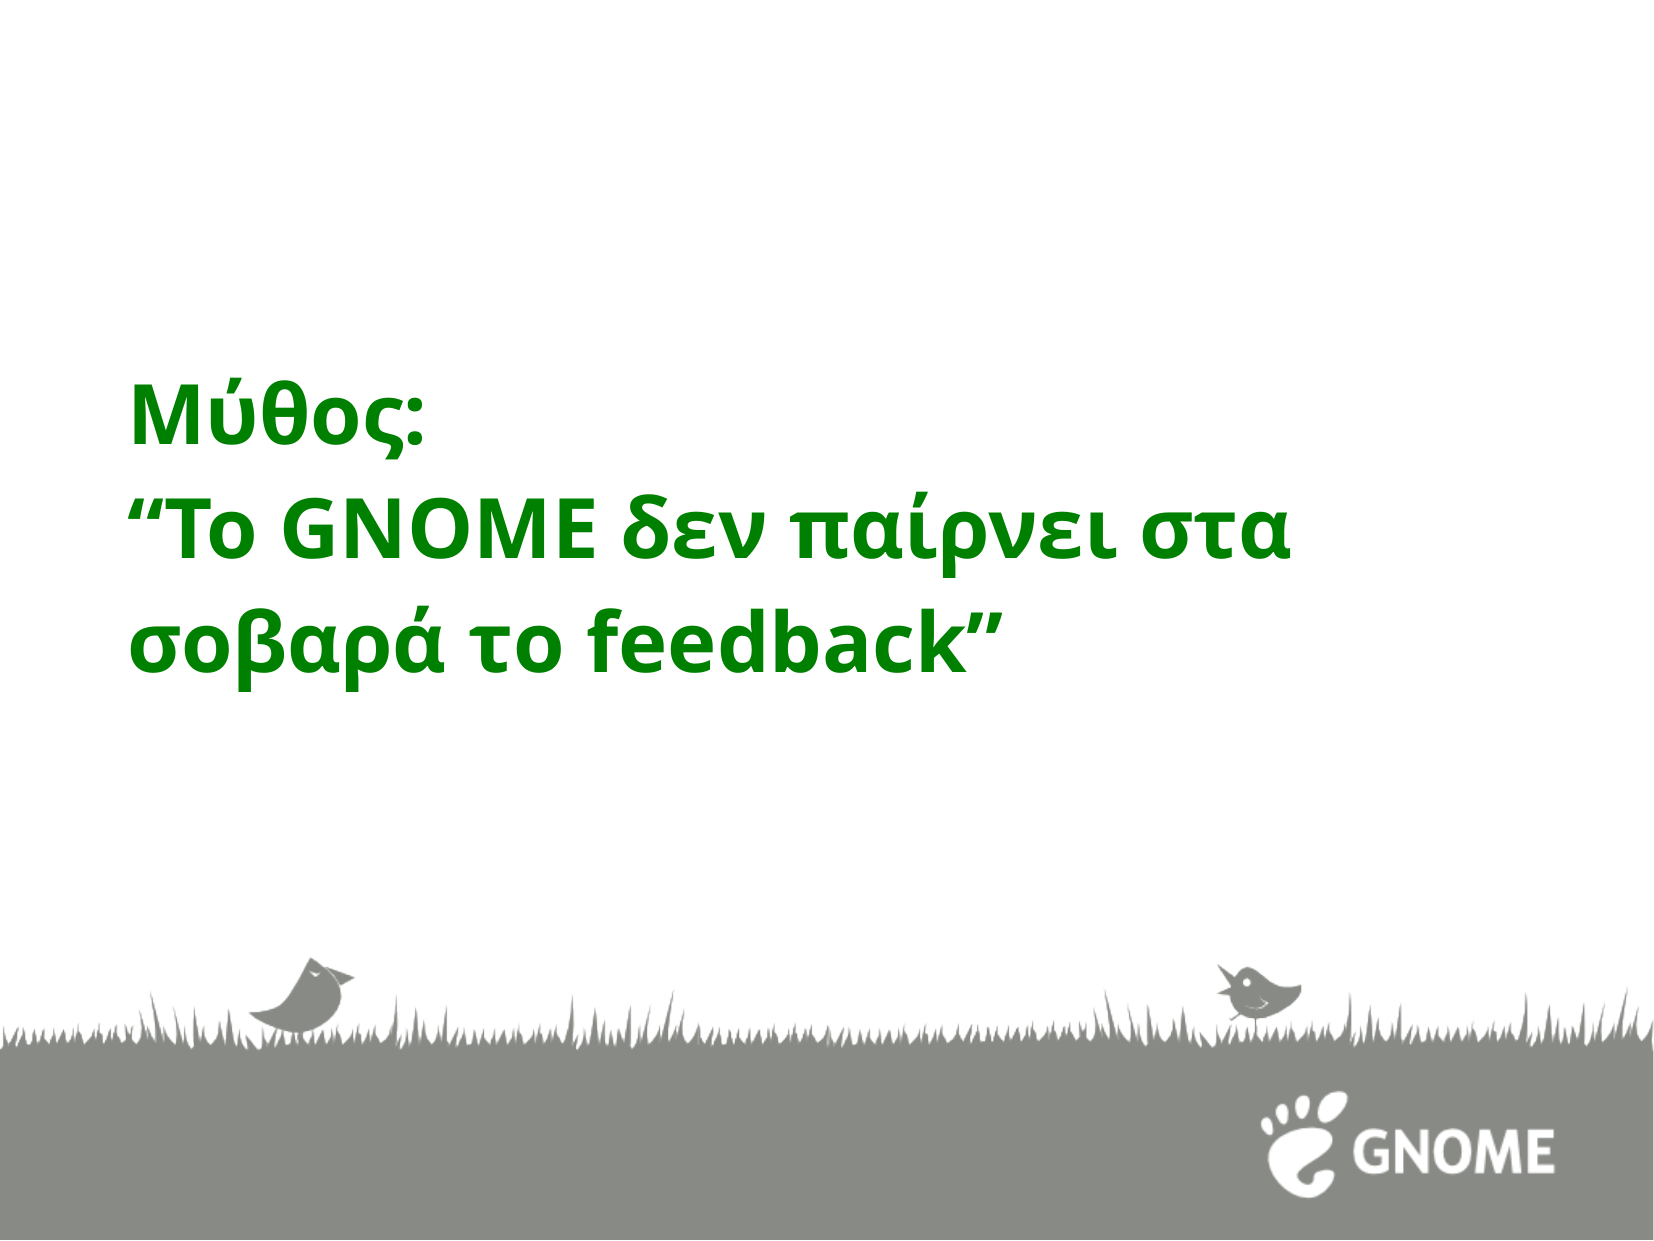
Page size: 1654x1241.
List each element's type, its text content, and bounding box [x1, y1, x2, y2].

picture [0, 0, 1654, 1241]
text_box Μύθος: “Το GNOME δεν παίρνει στα σοβαρά το feedback” [112, 348, 1613, 699]
